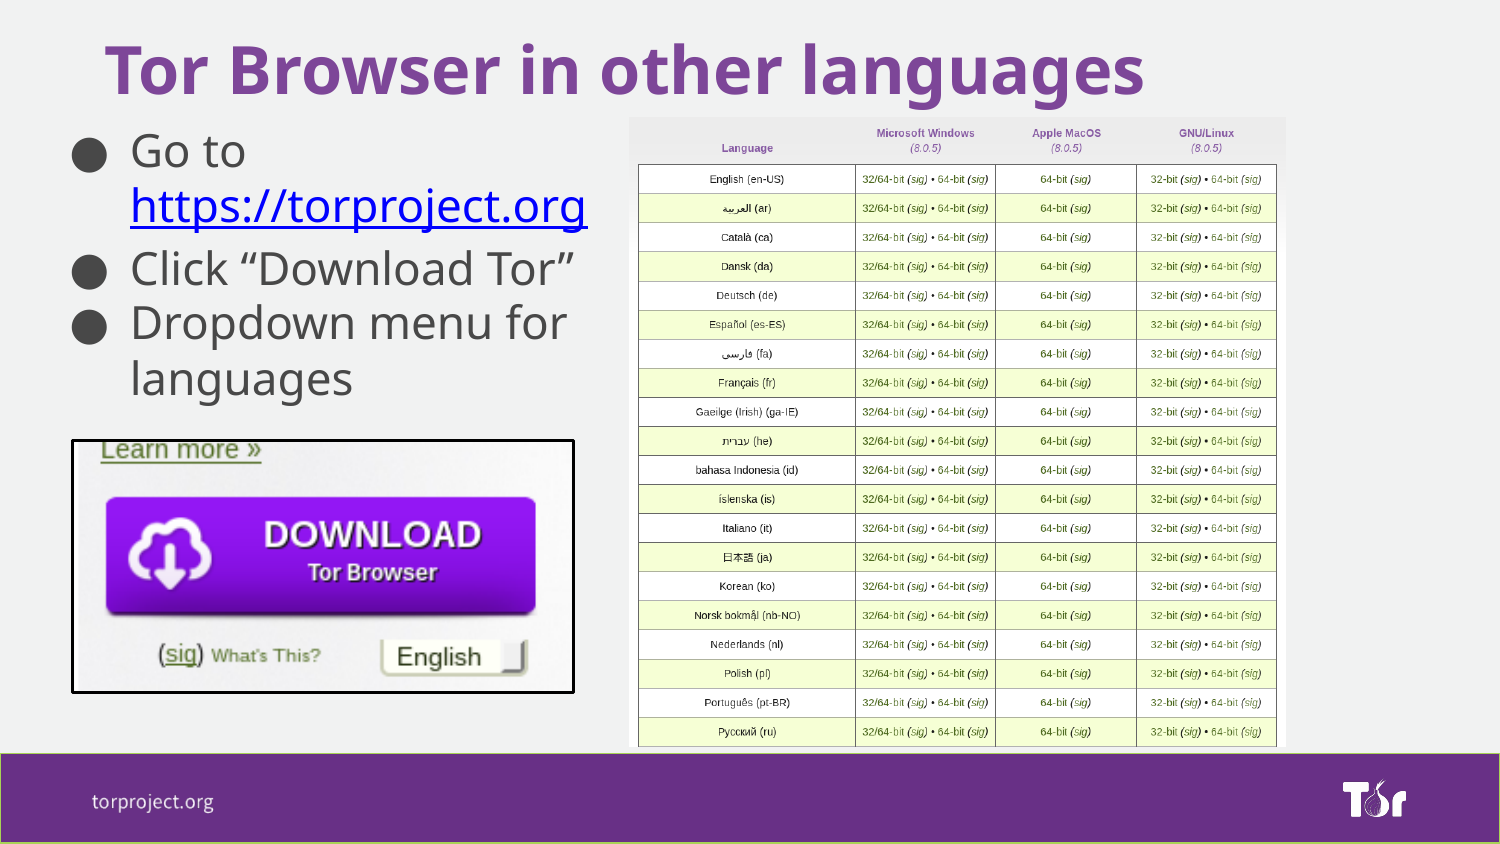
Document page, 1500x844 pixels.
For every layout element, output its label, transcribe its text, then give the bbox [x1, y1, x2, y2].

text_box Tor Browser in other languages [89, 0, 1410, 135]
picture [74, 442, 572, 691]
picture [75, 780, 604, 821]
picture [1343, 778, 1406, 817]
text_box Go to https://torproject.org Click “Download Tor” Dropdown menu for languages [39, 114, 630, 616]
picture [629, 117, 1286, 747]
